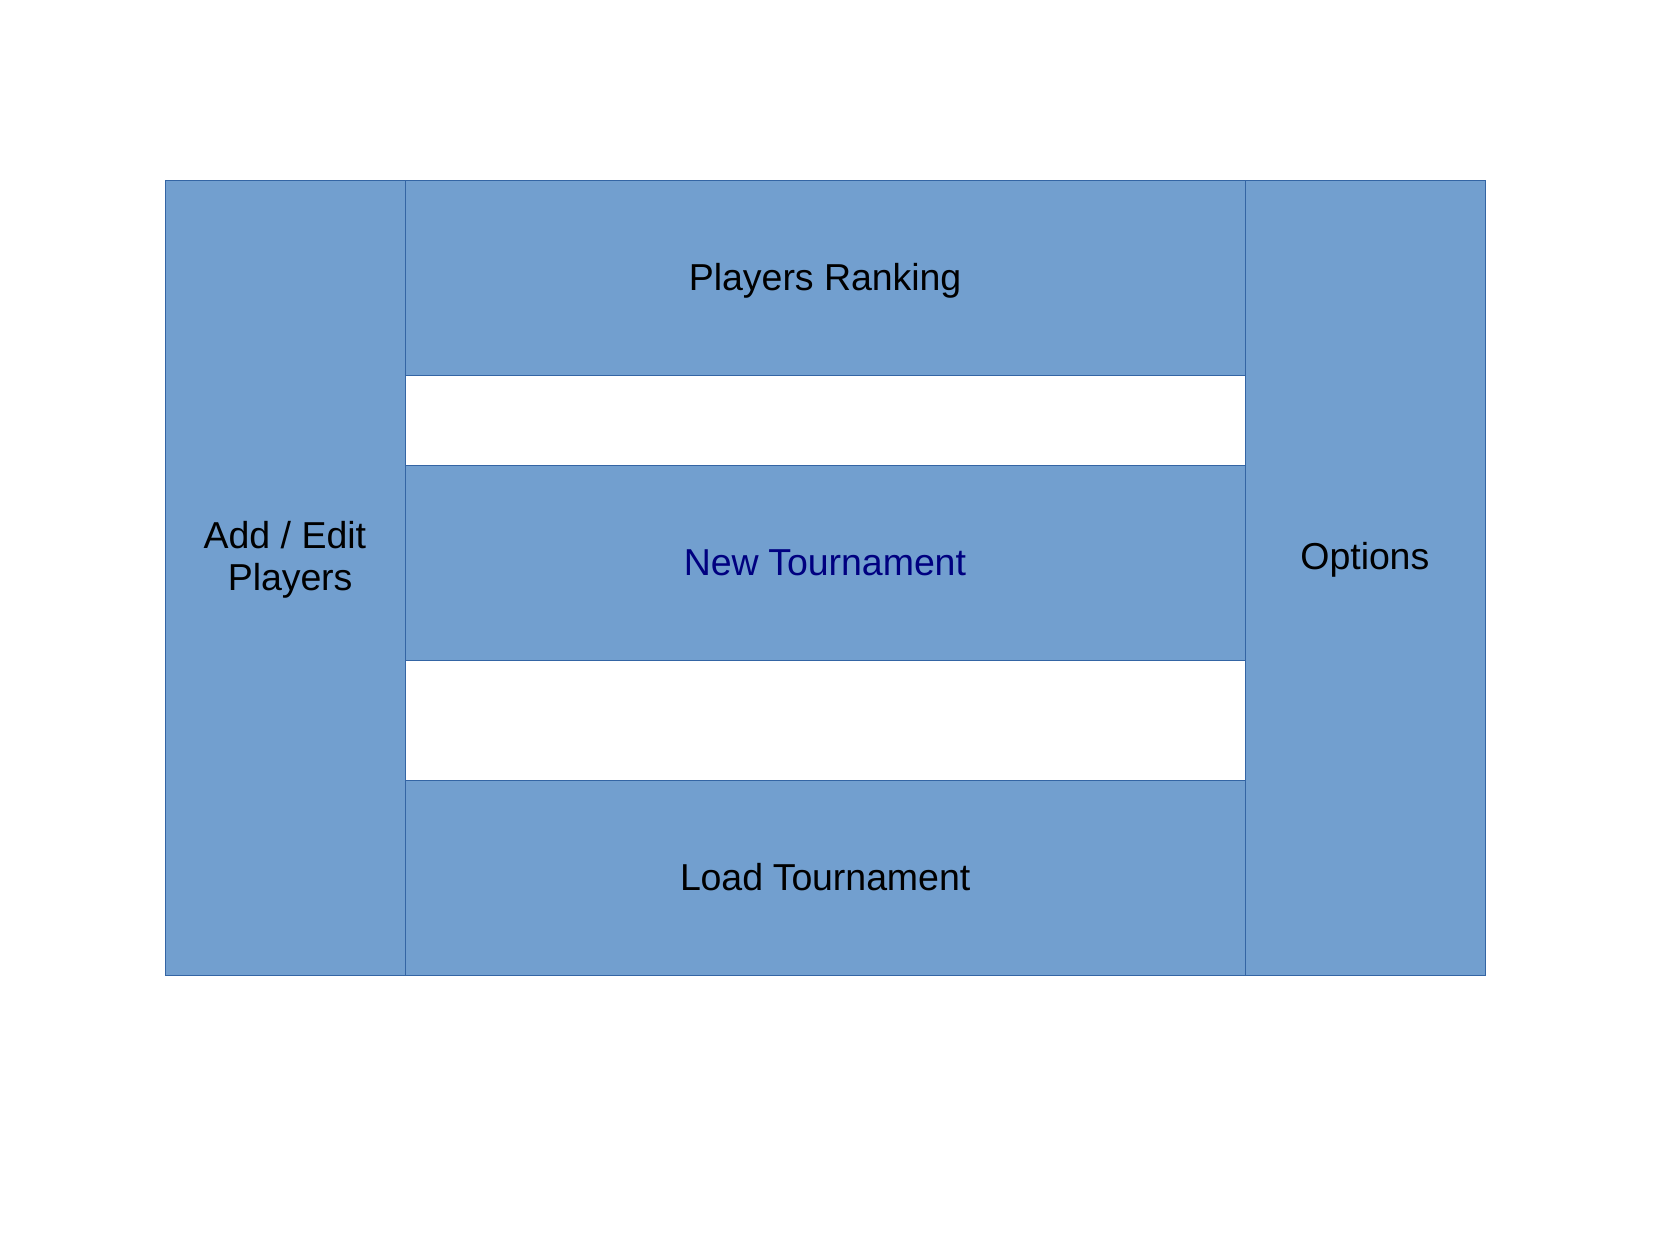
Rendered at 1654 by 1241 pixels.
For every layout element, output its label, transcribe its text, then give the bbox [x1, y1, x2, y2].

text_box Add / Edit Players [165, 180, 406, 976]
text_box New Tournament [406, 465, 1245, 661]
text_box Load Tournament [405, 780, 1246, 976]
text_box Players Ranking [405, 180, 1246, 376]
text_box Options [1245, 180, 1486, 976]
